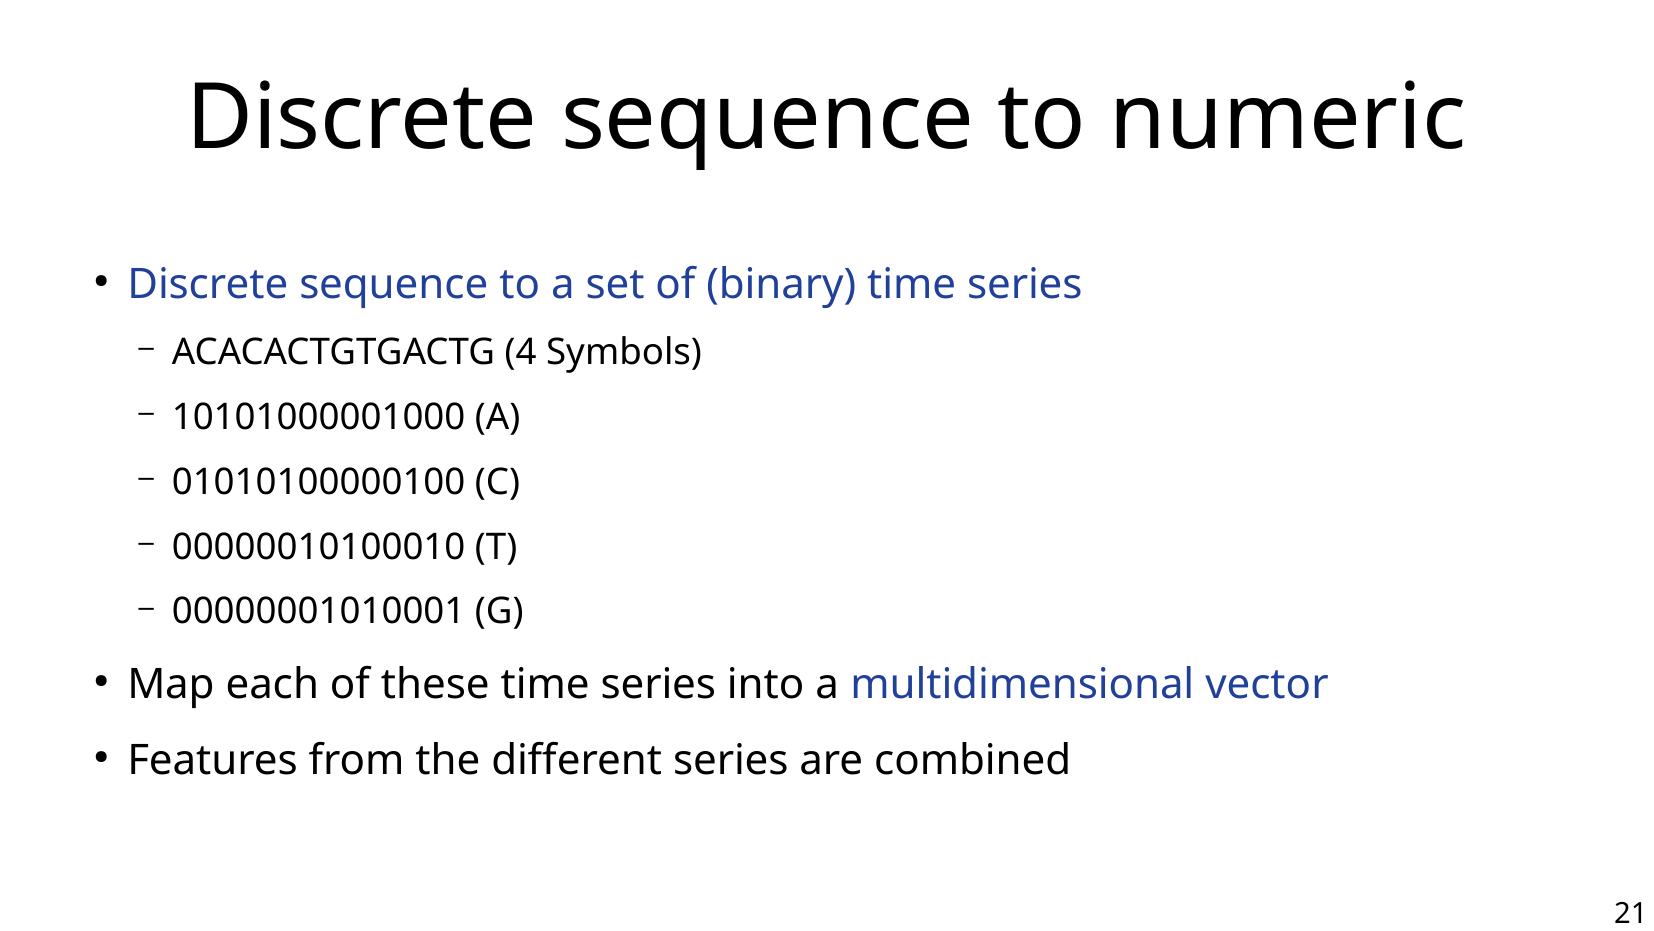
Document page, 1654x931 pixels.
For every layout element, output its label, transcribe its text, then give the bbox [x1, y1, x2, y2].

list Discrete sequence to a set of (binary) time series ACACACTGTGACTG (4 Symbols) 10101000001000 (A) 01010100000100 (C) 00000010100010 (T) 00000001010001 (G) Map each of these time series into a multidimensional vector Features from the different series are combined [82, 253, 1571, 793]
title Discrete sequence to numeric [82, 1, 1571, 226]
